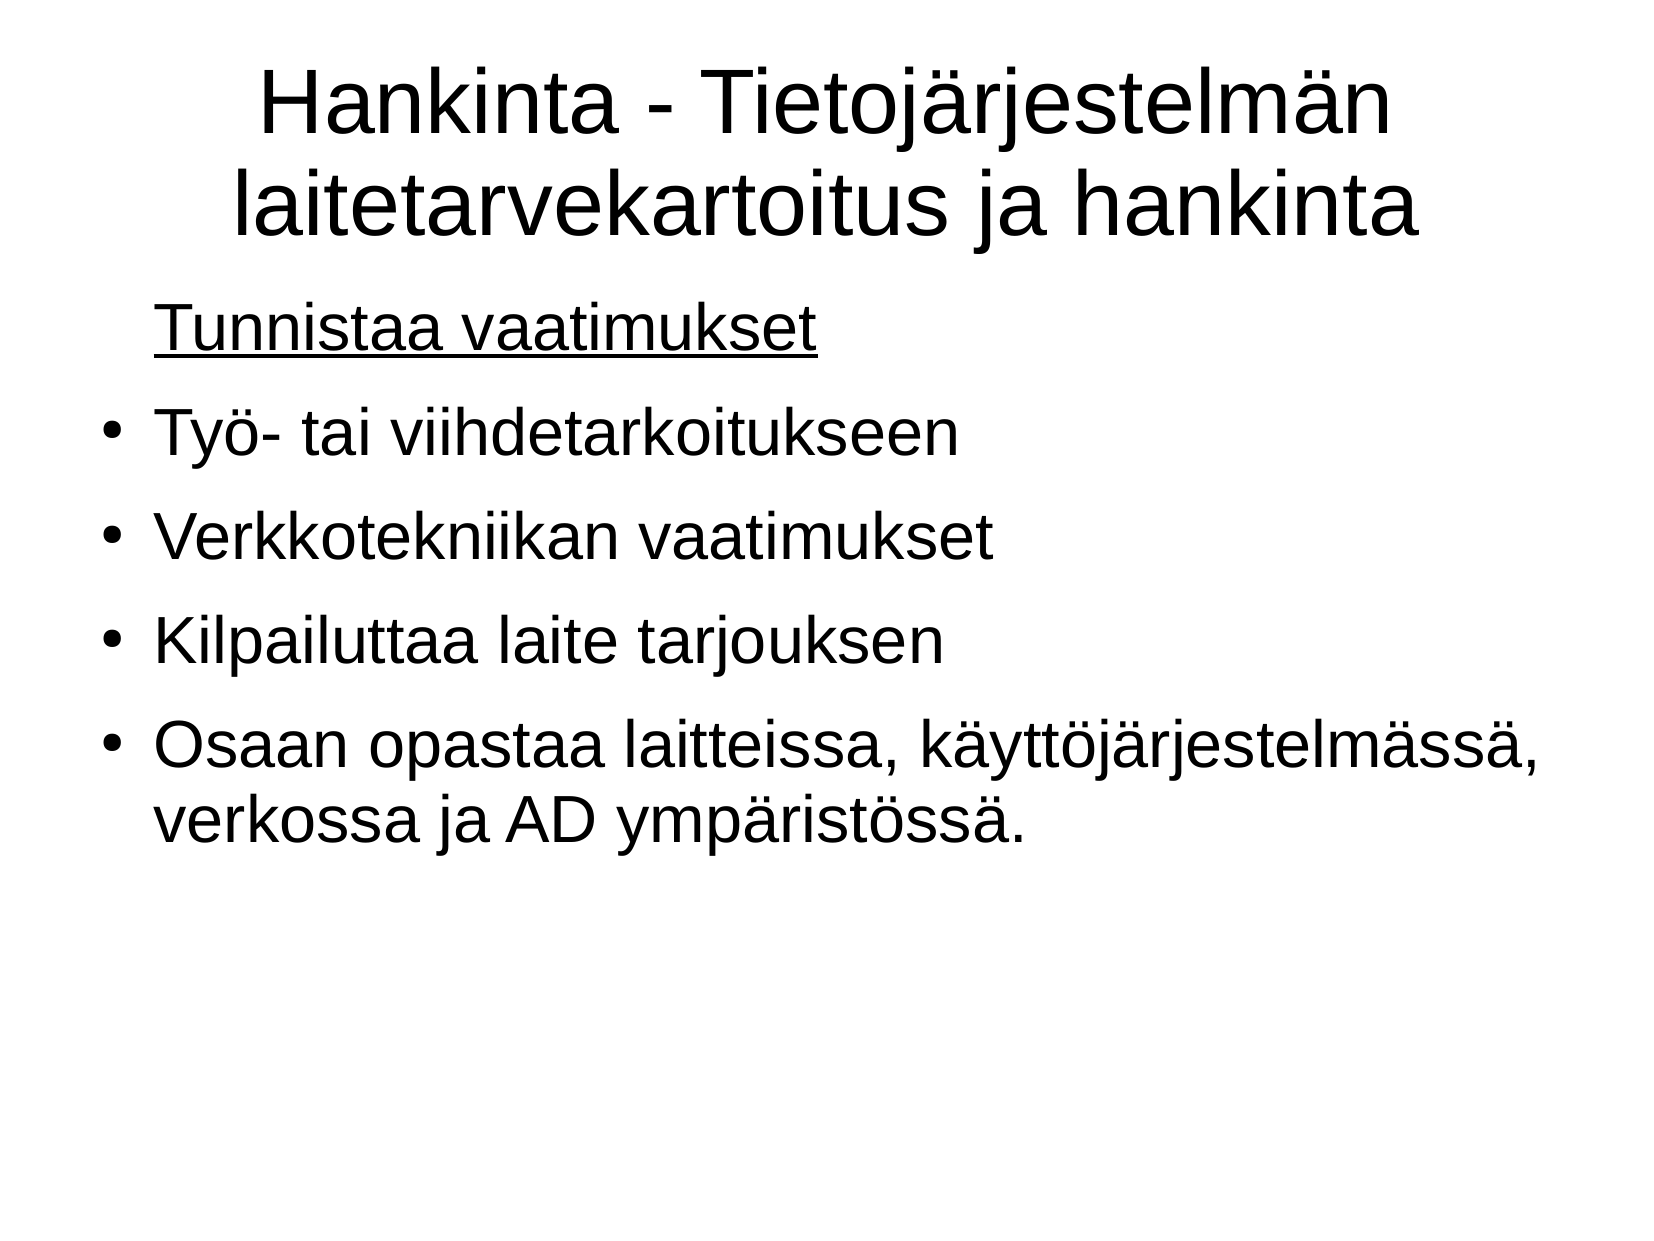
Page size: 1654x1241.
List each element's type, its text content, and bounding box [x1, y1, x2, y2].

list Tunnistaa vaatimukset Työ- tai viihdetarkoitukseen Verkkotekniikan vaatimukset Kilpailuttaa laite tarjouksen Osaan opastaa laitteissa, käyttöjärjestelmässä, verkossa ja AD ympäristössä. [82, 290, 1571, 1109]
title Hankinta - Tietojärjestelmän laitetarvekartoitus ja hankinta [82, 49, 1571, 257]
